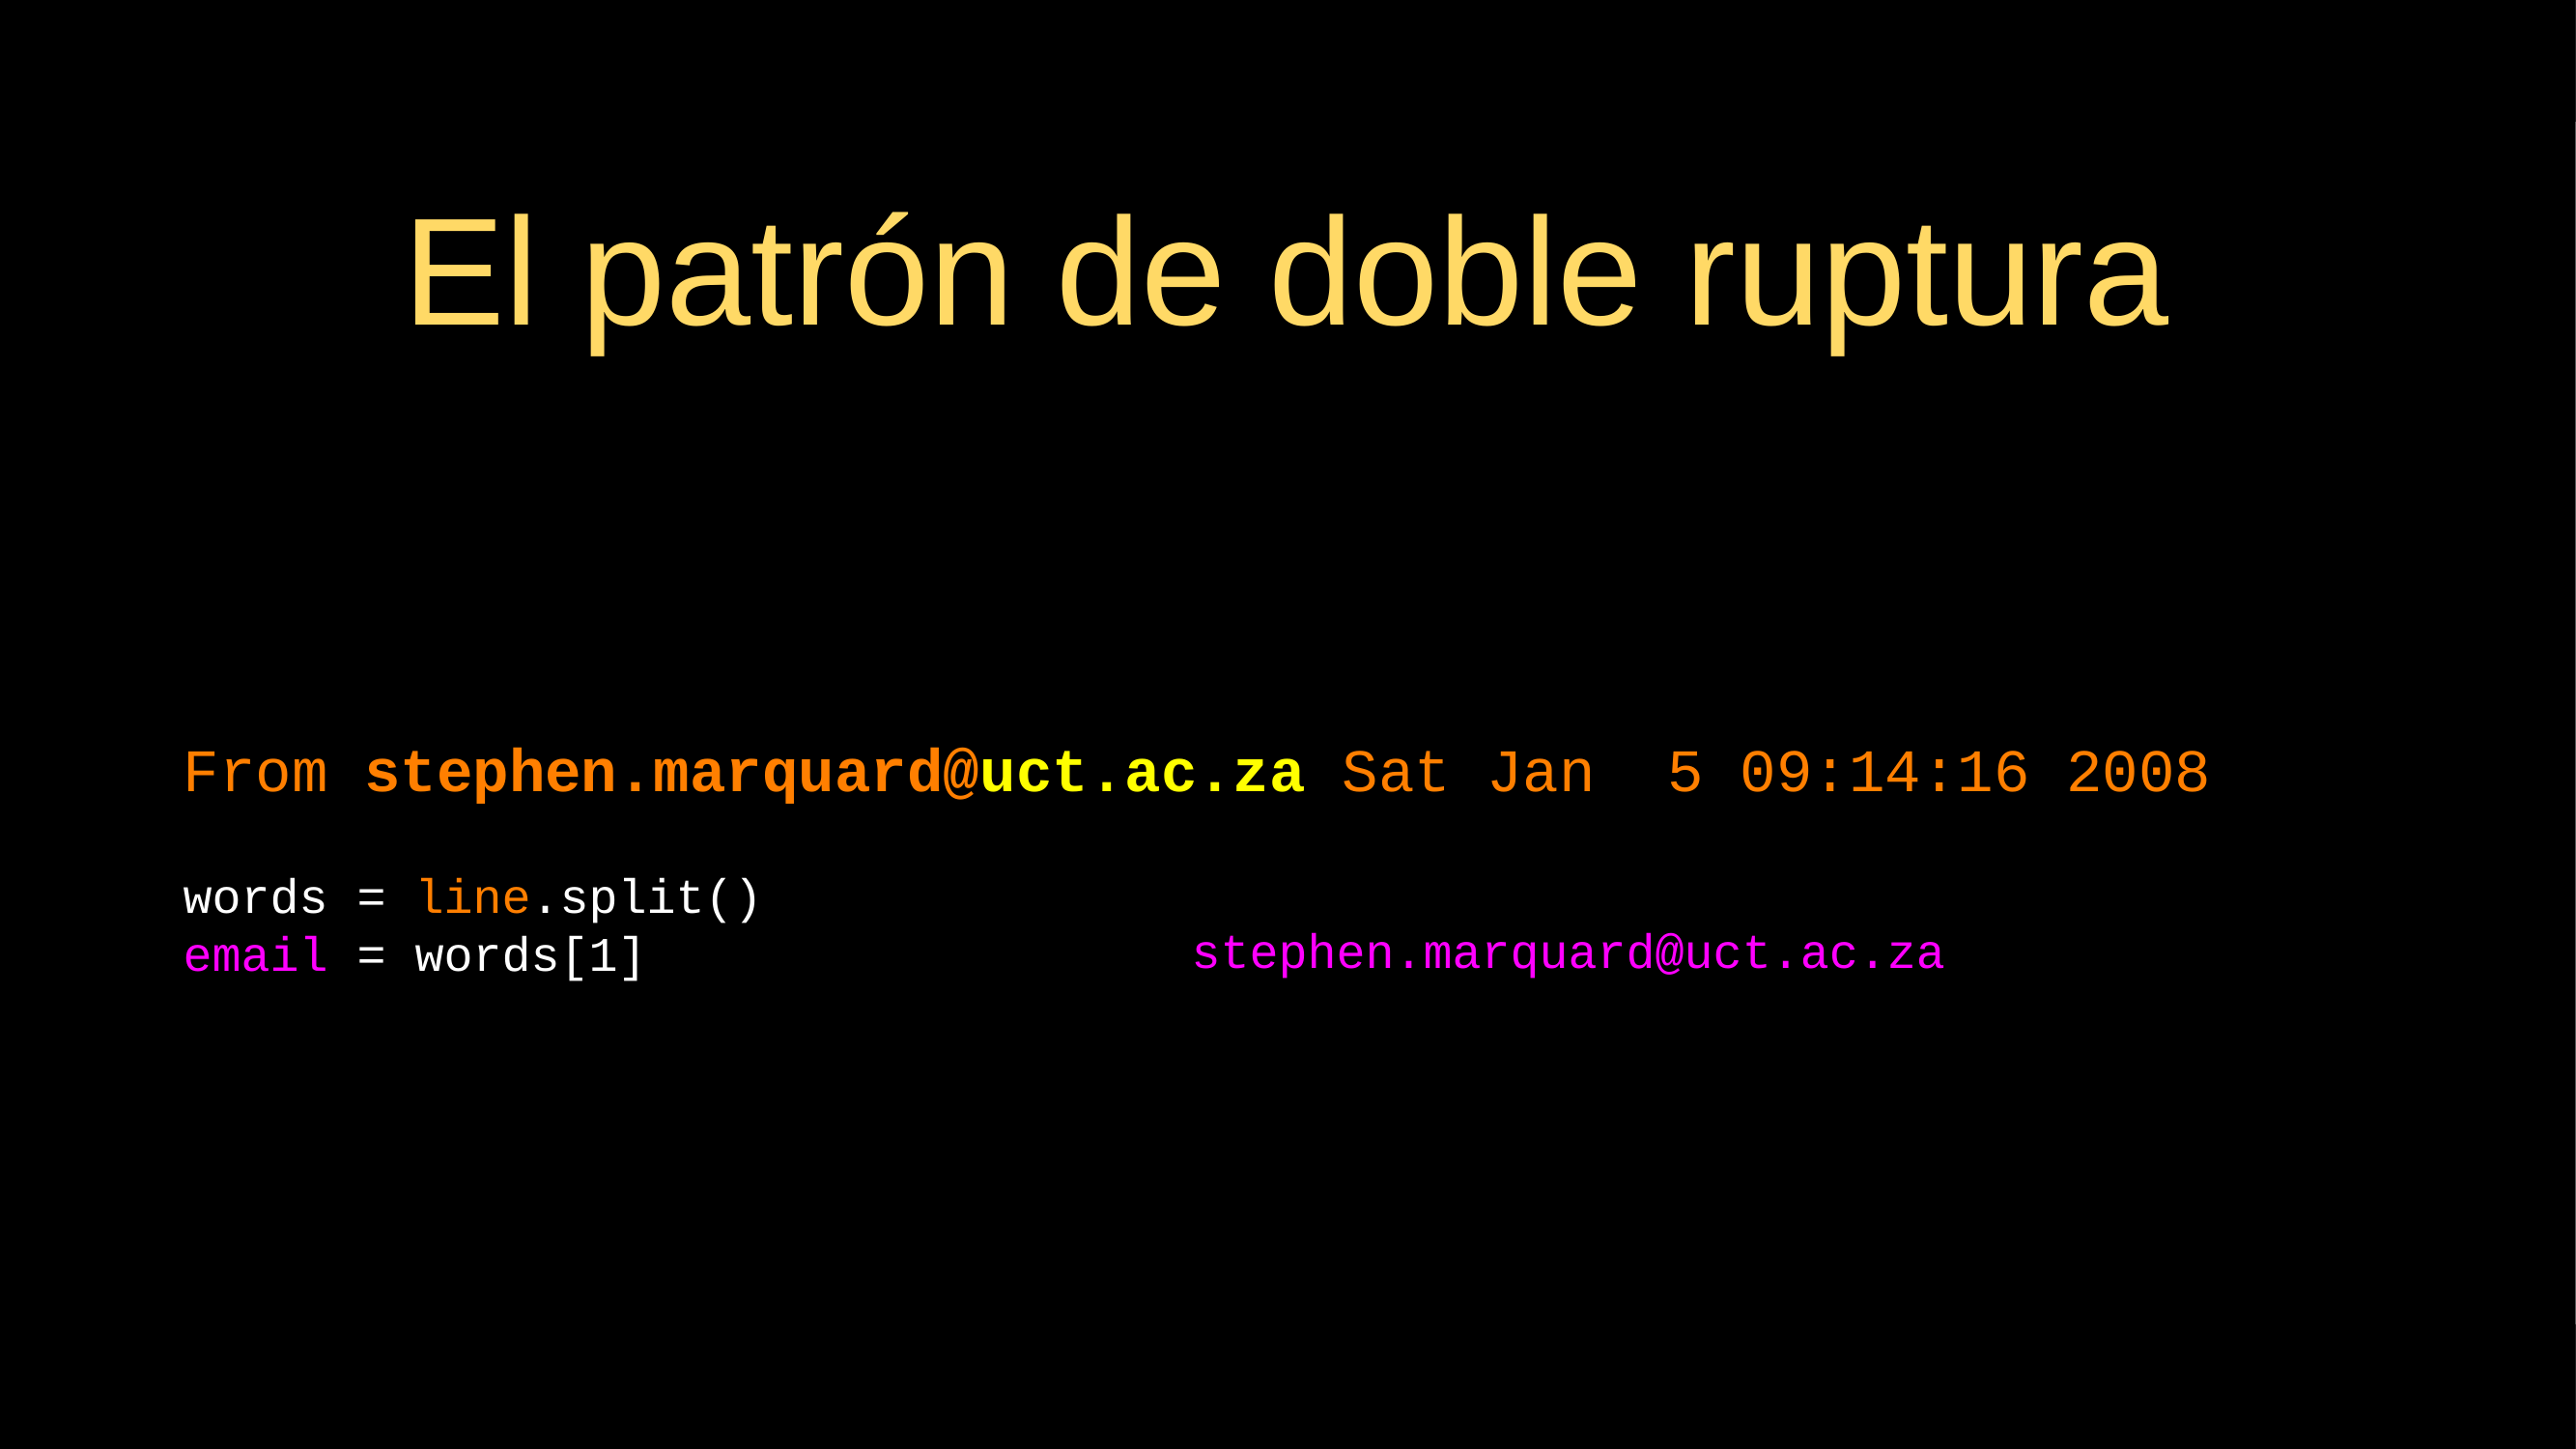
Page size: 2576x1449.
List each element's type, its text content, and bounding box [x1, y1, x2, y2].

text_box words = line.split() email = words[1] print pieces[1] [183, 838, 1003, 1138]
text_box From stephen.marquard@uct.ac.za Sat Jan 5 09:14:16 2008 [183, 714, 2272, 821]
text_box stephen.marquard@uct.ac.za [1162, 924, 2204, 1032]
title El patrón de doble ruptura [183, 125, 2391, 403]
